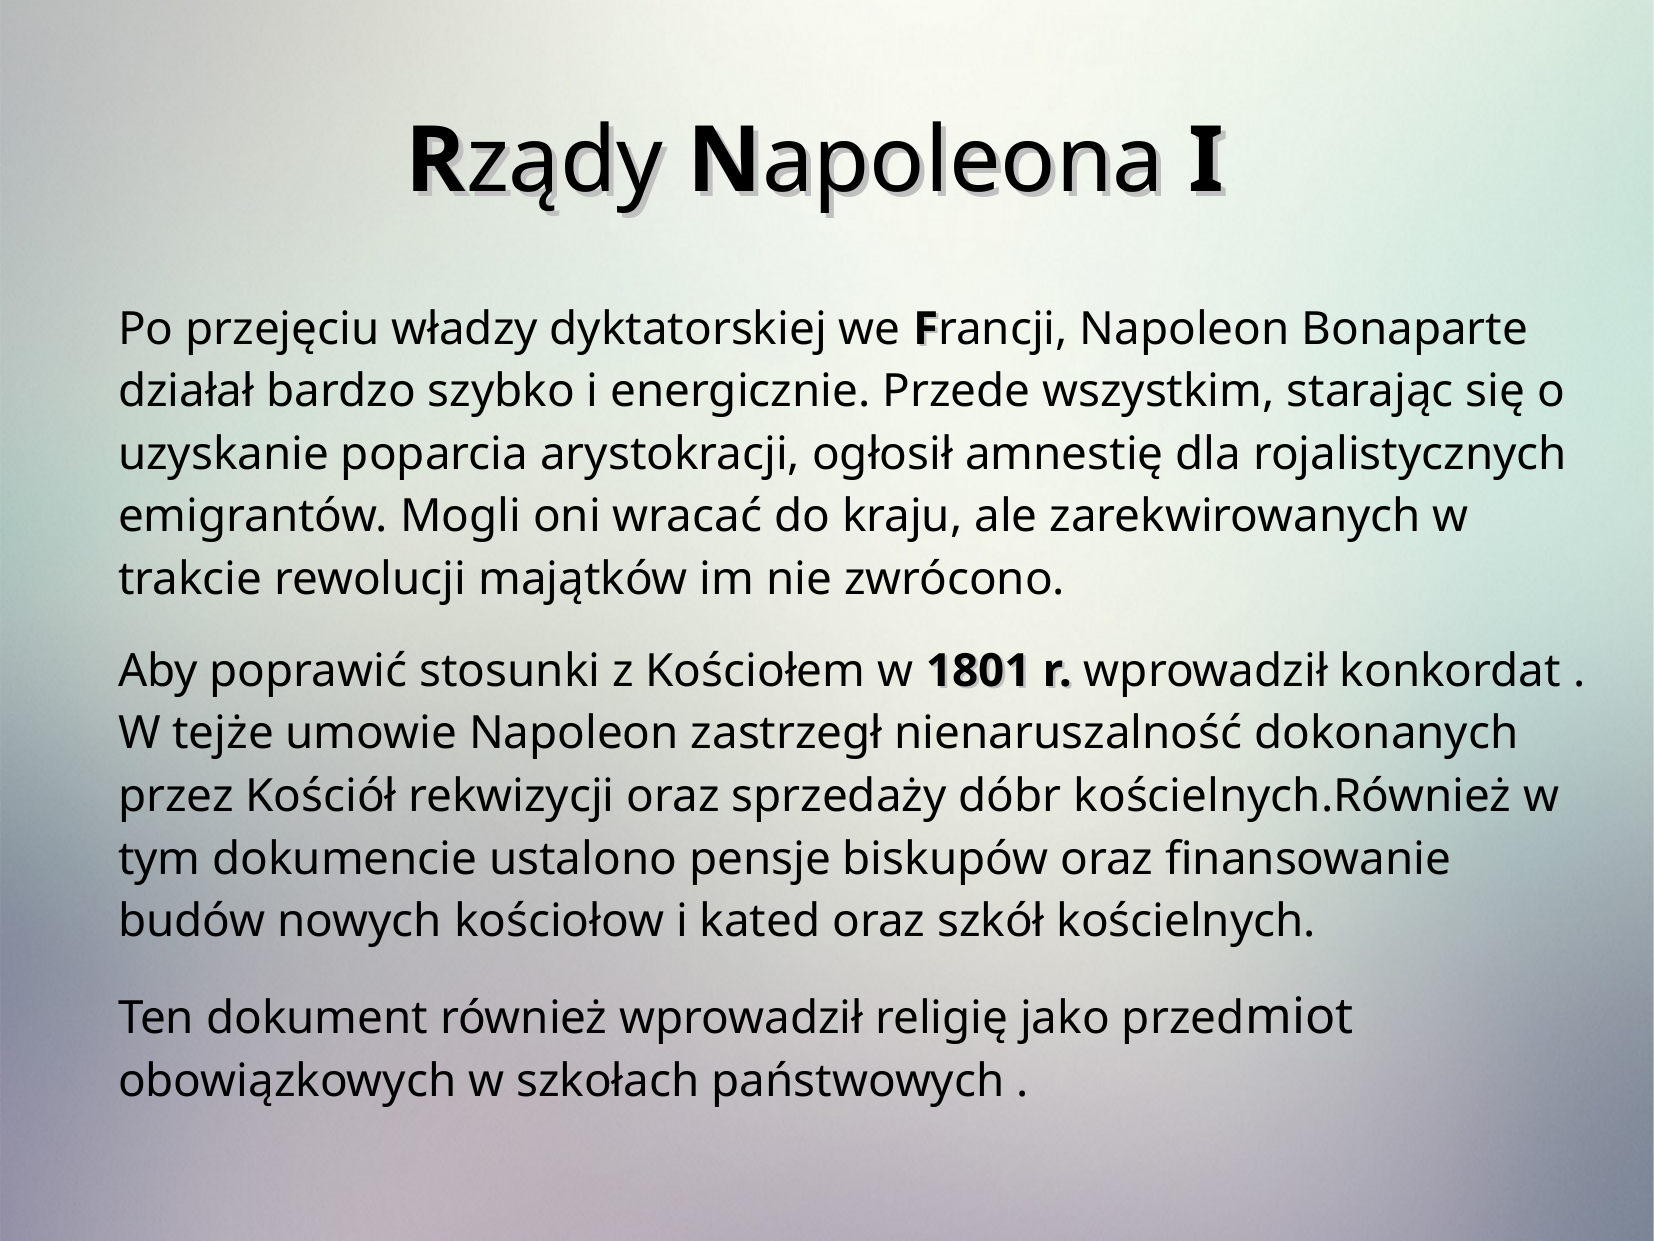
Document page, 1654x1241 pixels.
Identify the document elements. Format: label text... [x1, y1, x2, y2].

list Po przejęciu władzy dyktatorskiej we Francji, Napoleon Bonaparte działał bardzo szybko i energicznie. Przede wszystkim, starając się o uzyskanie poparcia arystokracji, ogłosił amnestię dla rojalistycznych emigrantów. Mogli oni wracać do kraju, ale zarekwirowanych w trakcie rewolucji majątków im nie zwrócono. Aby poprawić stosunki z Kościołem w 1801 r. wprowadził konkordat . W tejże umowie Napoleon zastrzegł nienaruszalność dokonanych przez Kościół rekwizycji oraz sprzedaży dóbr kościelnych.Również w tym dokumencie ustalono pensje biskupów oraz finansowanie budów nowych kościołow i kated oraz szkół kościelnych. Ten dokument również wprowadził religię jako przedmiot obowiązkowych w szkołach państwowych . [47, 295, 1595, 1182]
picture [0, 0, 1654, 1241]
title Rządy Napoleona I [70, 52, 1559, 260]
